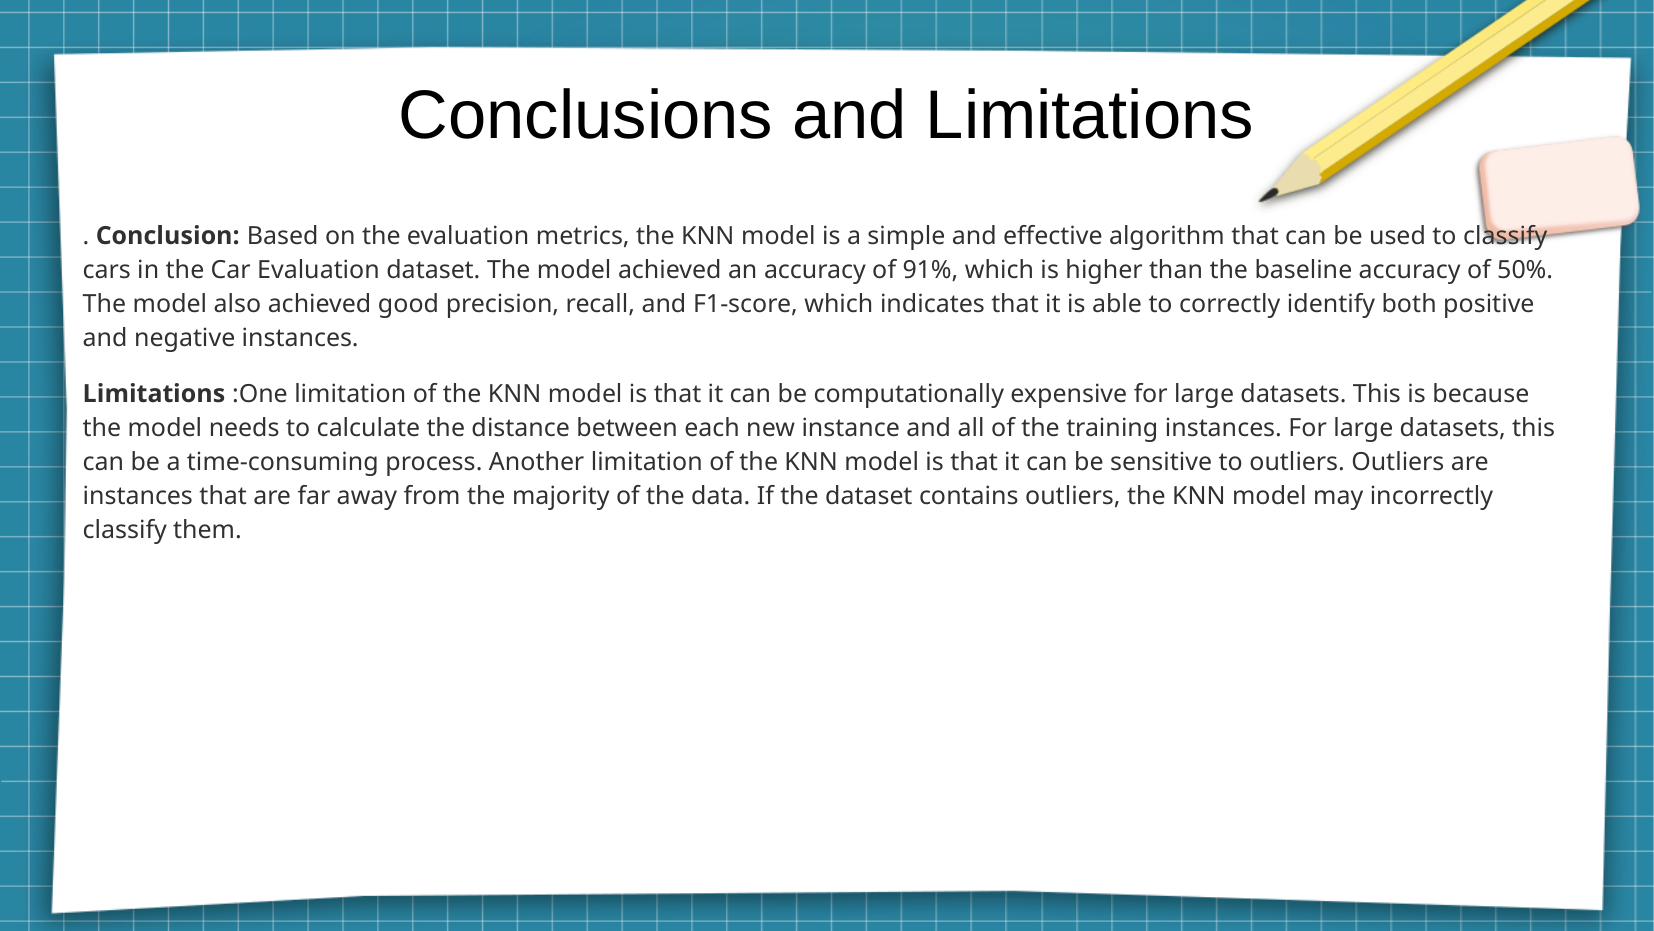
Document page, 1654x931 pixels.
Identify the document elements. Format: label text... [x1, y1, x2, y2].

list . Conclusion: Based on the evaluation metrics, the KNN model is a simple and effective algorithm that can be used to classify cars in the Car Evaluation dataset. The model achieved an accuracy of 91%, which is higher than the baseline accuracy of 50%. The model also achieved good precision, recall, and F1-score, which indicates that it is able to correctly identify both positive and negative instances. Limitations :One limitation of the KNN model is that it can be computationally expensive for large datasets. This is because the model needs to calculate the distance between each new instance and all of the training instances. For large datasets, this can be a time-consuming process. Another limitation of the KNN model is that it can be sensitive to outliers. Outliers are instances that are far away from the majority of the data. If the dataset contains outliers, the KNN model may incorrectly classify them. [82, 217, 1571, 758]
picture [0, 0, 1654, 931]
title Conclusions and Limitations [82, 37, 1571, 193]
